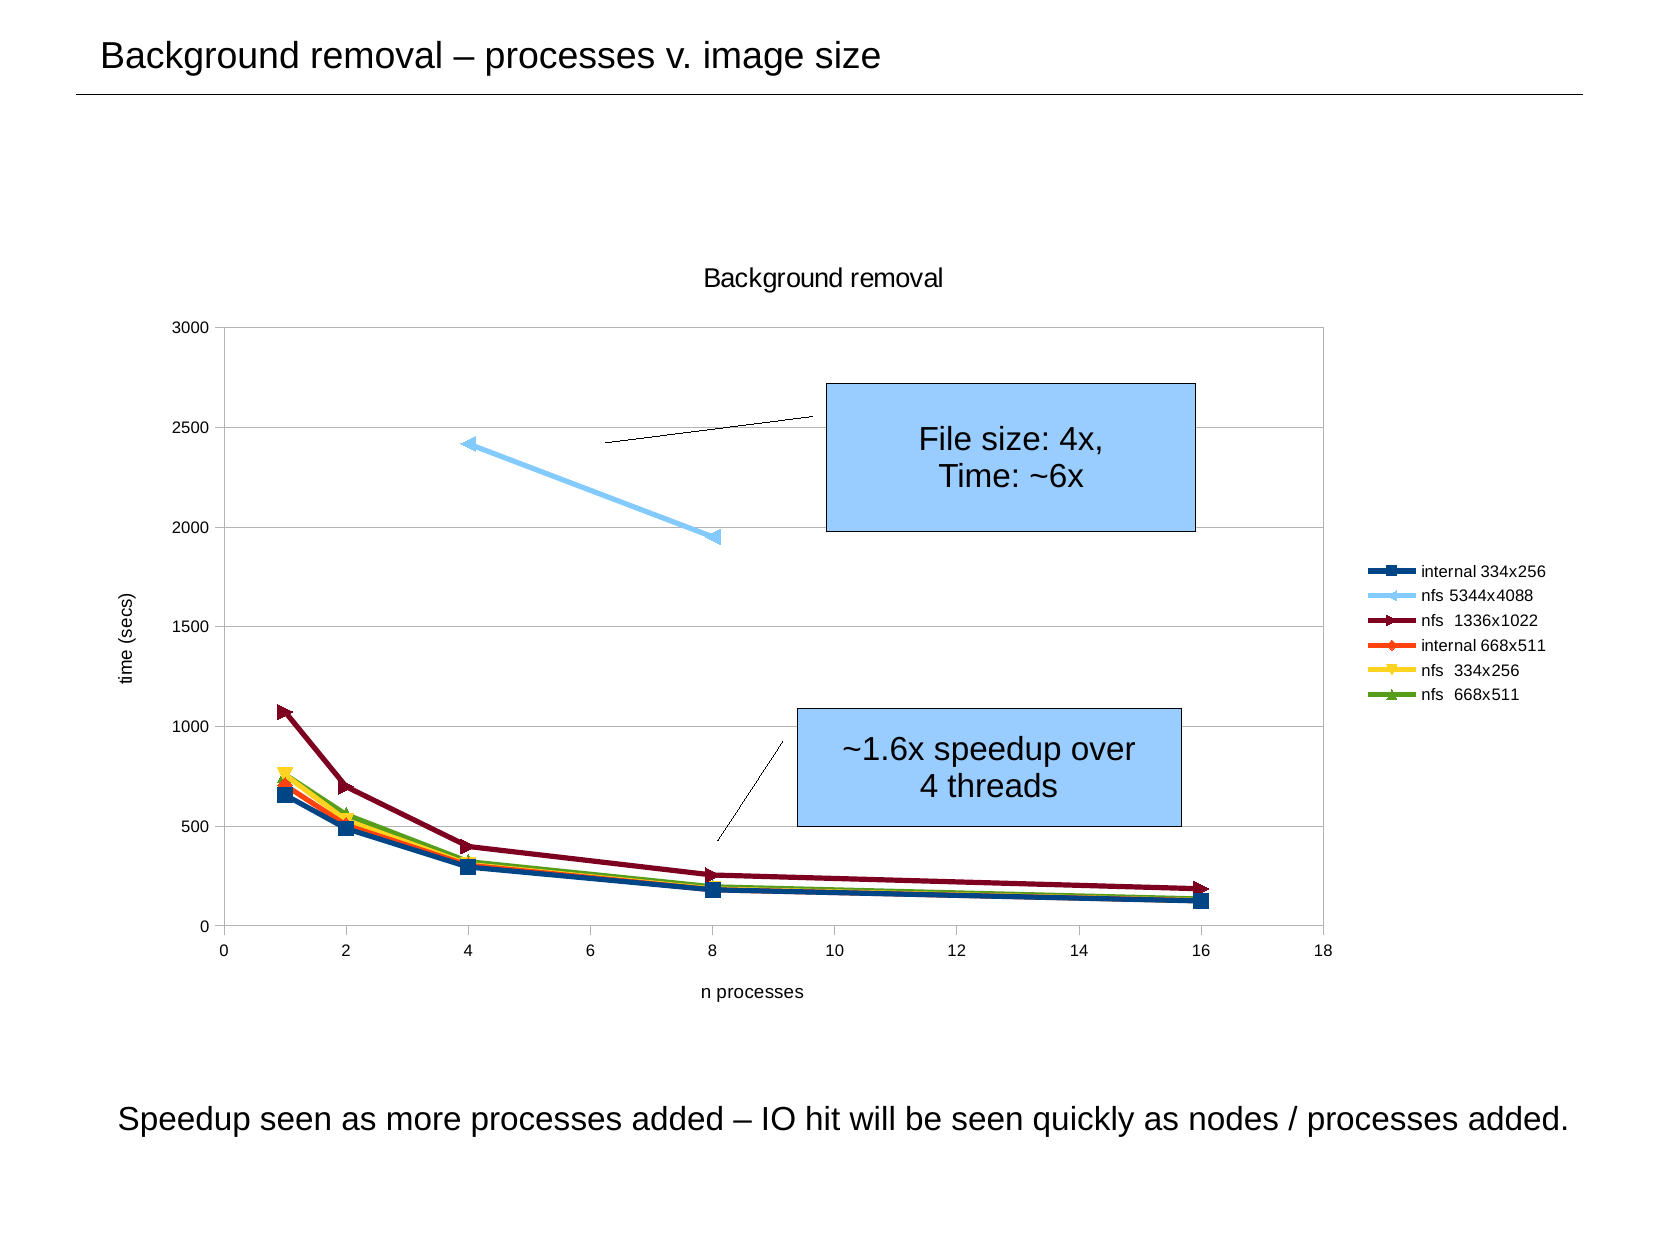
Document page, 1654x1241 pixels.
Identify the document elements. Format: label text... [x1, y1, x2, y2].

text_box ~1.6x speedup over 4 threads [797, 709, 1181, 827]
text_box Background removal – processes v. image size [85, 27, 896, 89]
text_box File size: 4x, Time: ~6x [827, 384, 1196, 532]
text_box Speedup seen as more processes added – IO hit will be seen quickly as nodes / processes added. [102, 1092, 1588, 1149]
chart [82, 232, 1565, 1034]
